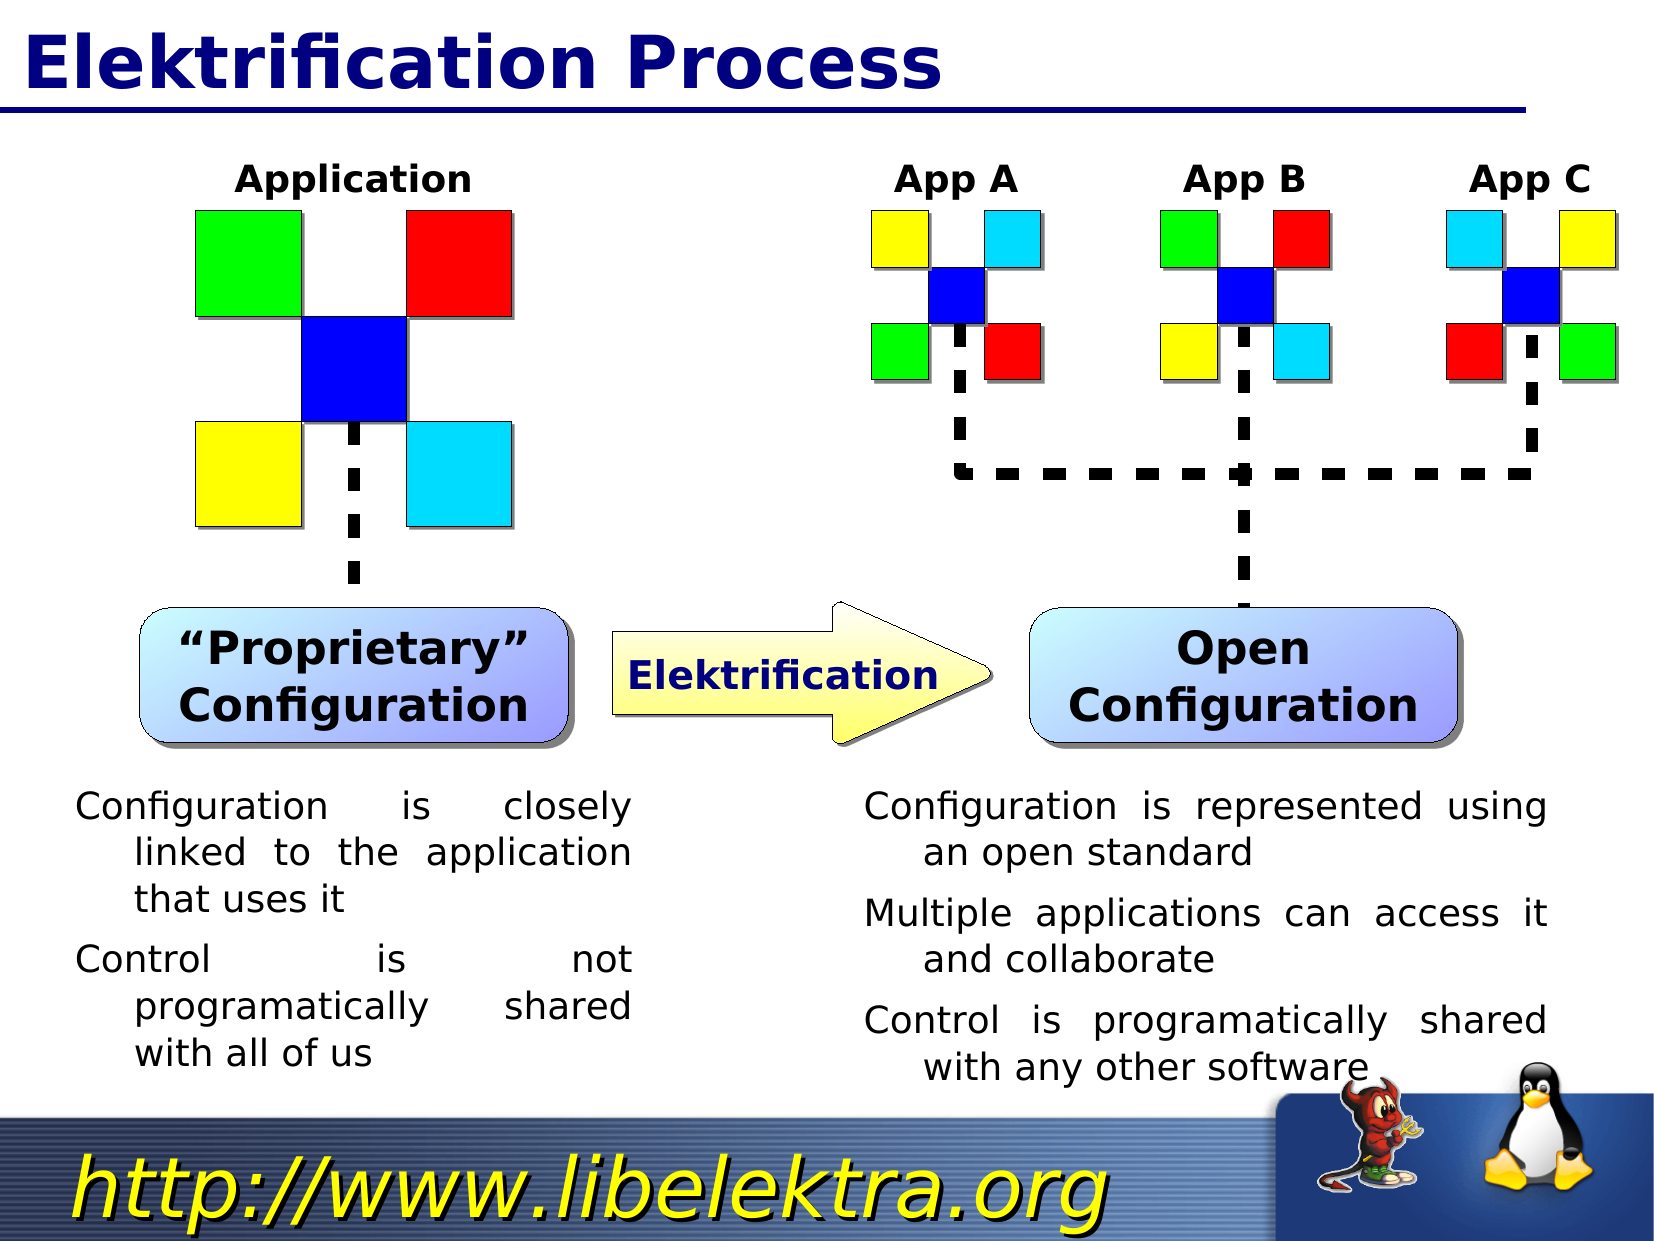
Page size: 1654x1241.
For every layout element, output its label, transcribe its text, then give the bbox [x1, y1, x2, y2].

text_box Application [234, 154, 474, 199]
text_box “Proprietary” Configuration [139, 607, 569, 743]
text_box [1446, 210, 1616, 380]
list Configuration is represented using an open standard Multiple applications can access it and collaborate Control is programatically shared with any other software [848, 773, 1564, 1094]
text_box Elektrification [626, 649, 942, 696]
text_box [1160, 210, 1330, 380]
text_box App B [1182, 154, 1308, 199]
text_box [871, 210, 1041, 380]
text_box App C [1468, 154, 1592, 199]
text_box App A [893, 154, 1019, 199]
picture [0, 1061, 1654, 1241]
text_box Elektrification Process [22, 14, 1611, 111]
text_box [612, 601, 991, 744]
list Configuration is closely linked to the application that uses it Control is not programatically shared with all of us [60, 773, 648, 1080]
text_box [195, 210, 512, 527]
text_box Open Configuration [1029, 607, 1458, 743]
